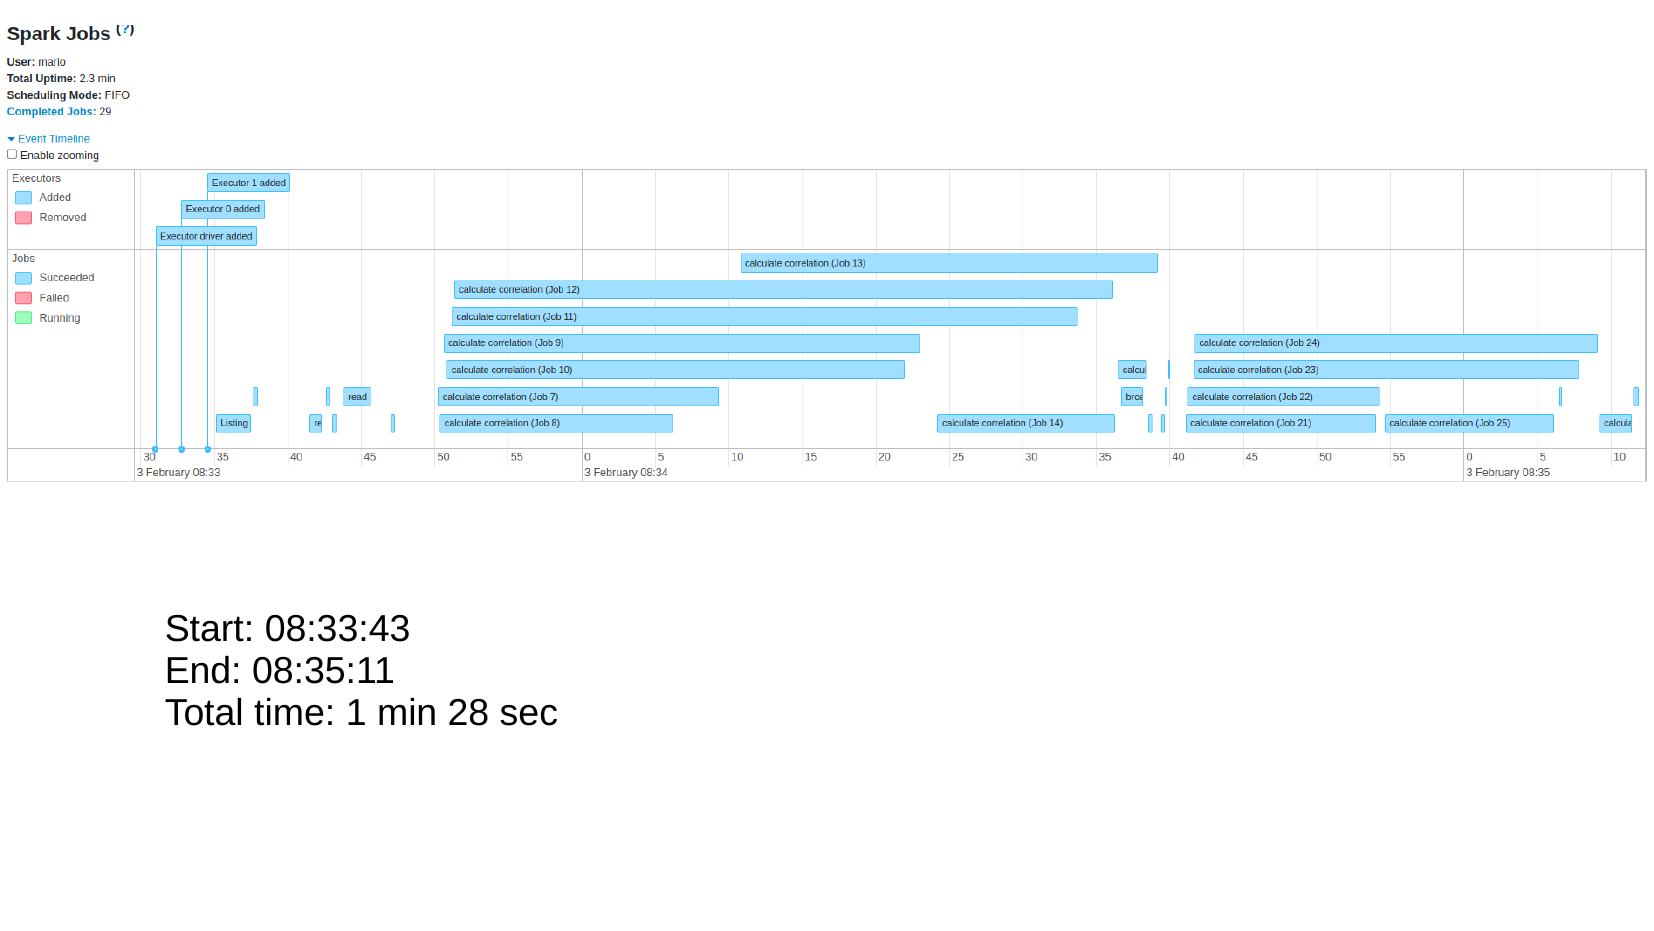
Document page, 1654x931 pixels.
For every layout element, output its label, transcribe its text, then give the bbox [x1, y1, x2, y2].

picture [0, 25, 1654, 488]
text_box Start: 08:33:43 End: 08:35:11 Total time: 1 min 28 sec [150, 600, 788, 783]
